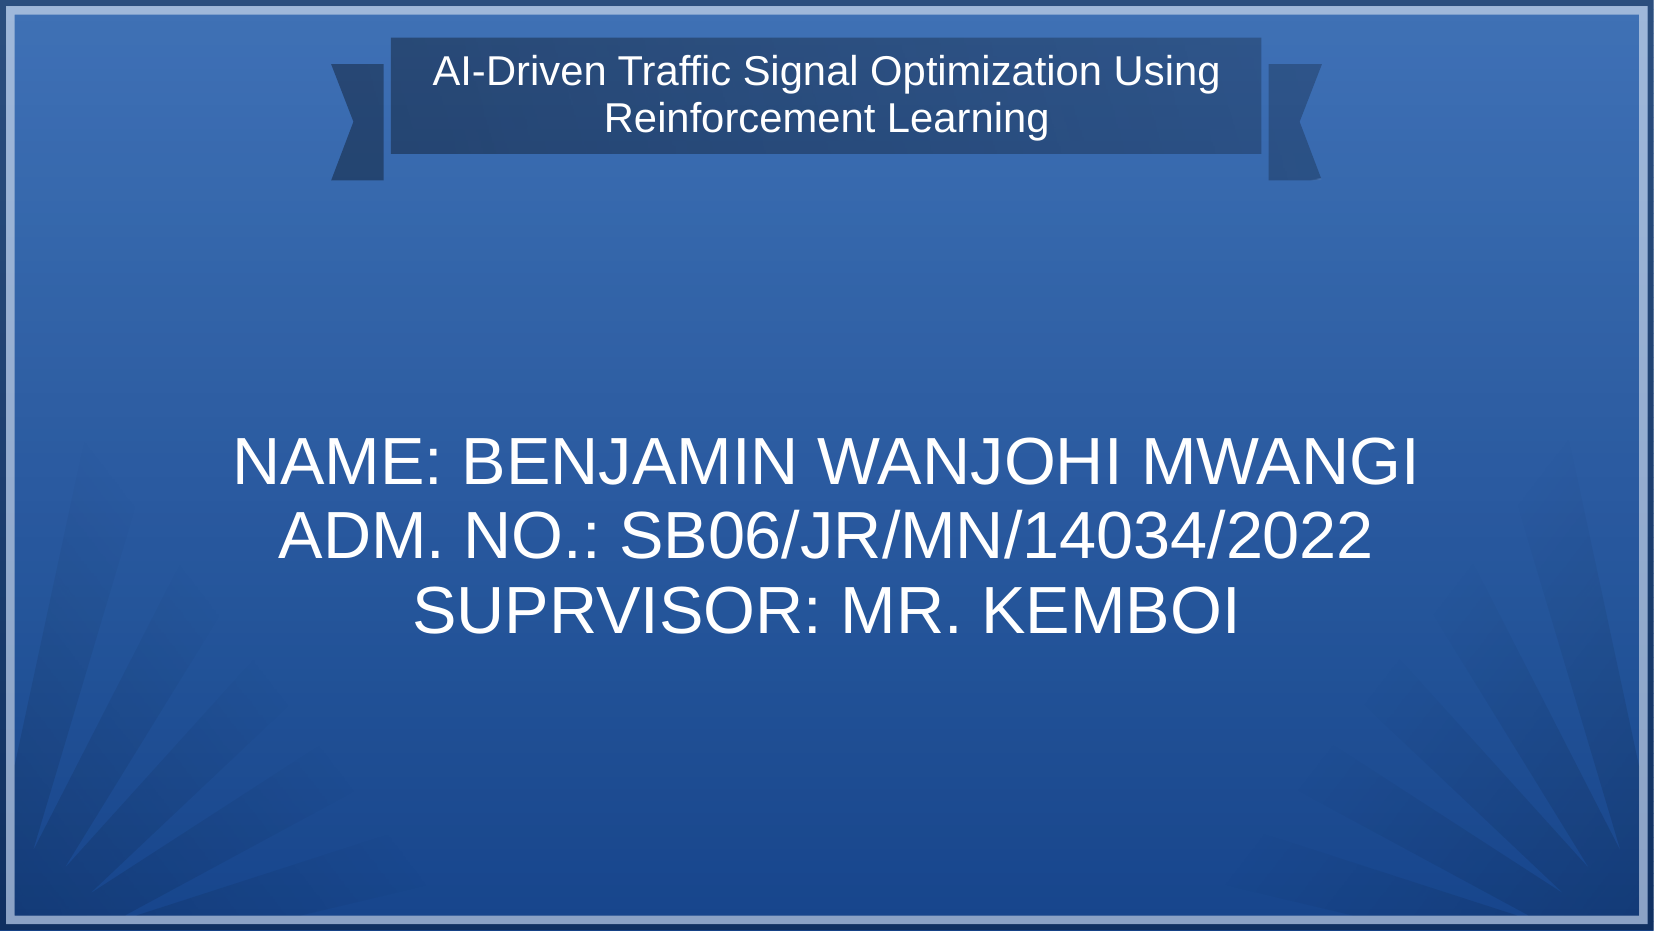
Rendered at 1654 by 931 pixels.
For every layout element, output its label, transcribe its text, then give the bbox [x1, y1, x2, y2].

title AI-Driven Traffic Signal Optimization Using Reinforcement Learning [389, 35, 1264, 154]
subtitle NAME: BENJAMIN WANJOHI MWANGI ADM. NO.: SB06/JR/MN/14034/2022 SUPRVISOR: MR. KEMBOI [82, 224, 1571, 848]
